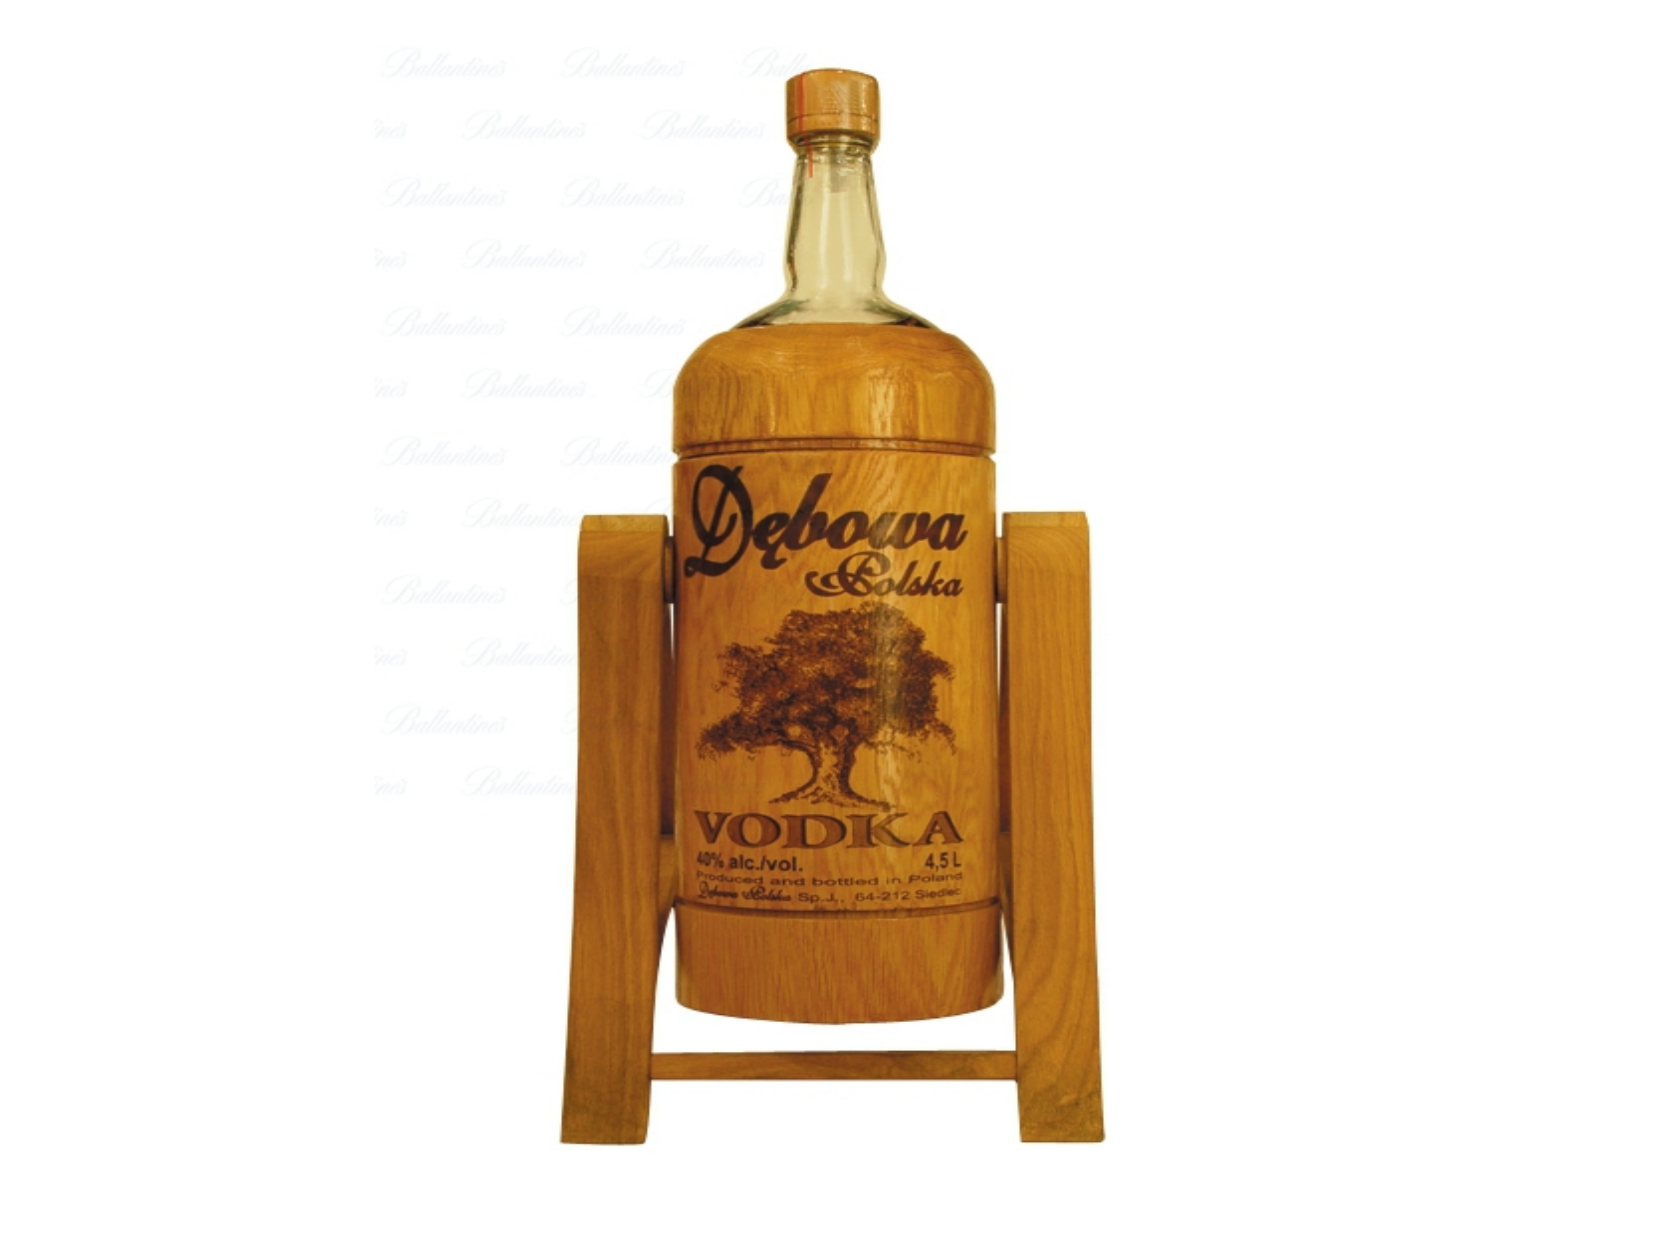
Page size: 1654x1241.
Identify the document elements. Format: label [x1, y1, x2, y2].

picture [375, 44, 1291, 1171]
